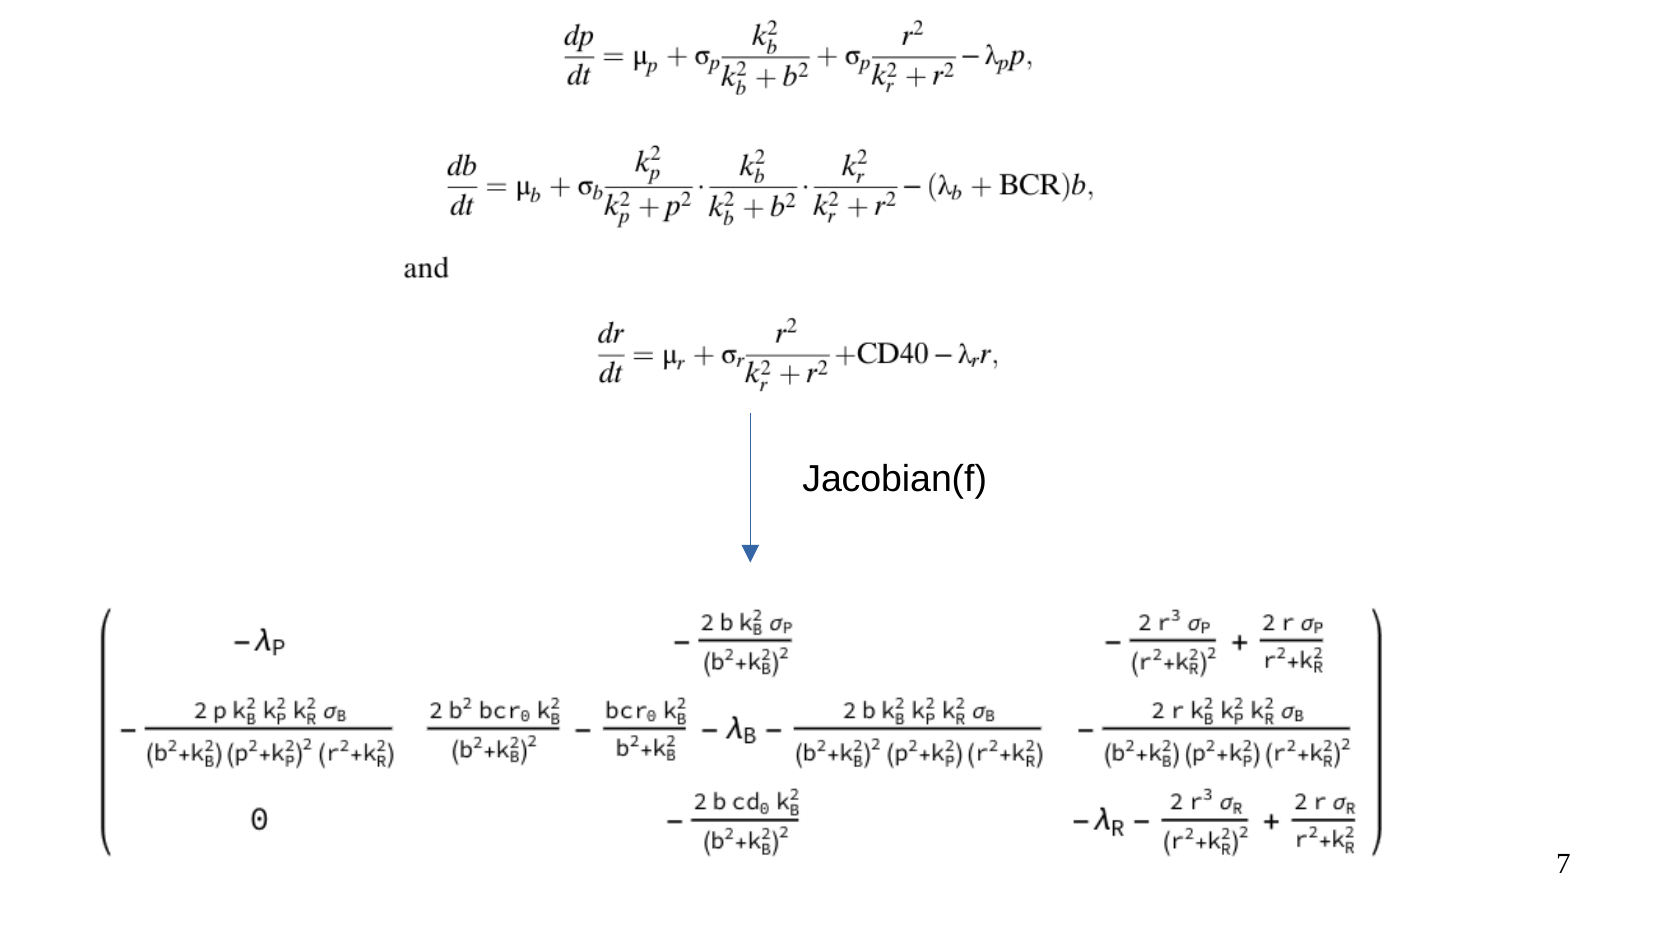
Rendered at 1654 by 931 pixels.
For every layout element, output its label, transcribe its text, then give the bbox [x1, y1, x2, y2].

picture [393, 0, 1110, 413]
text_box Jacobian(f) [787, 450, 1088, 549]
picture [84, 599, 1418, 888]
